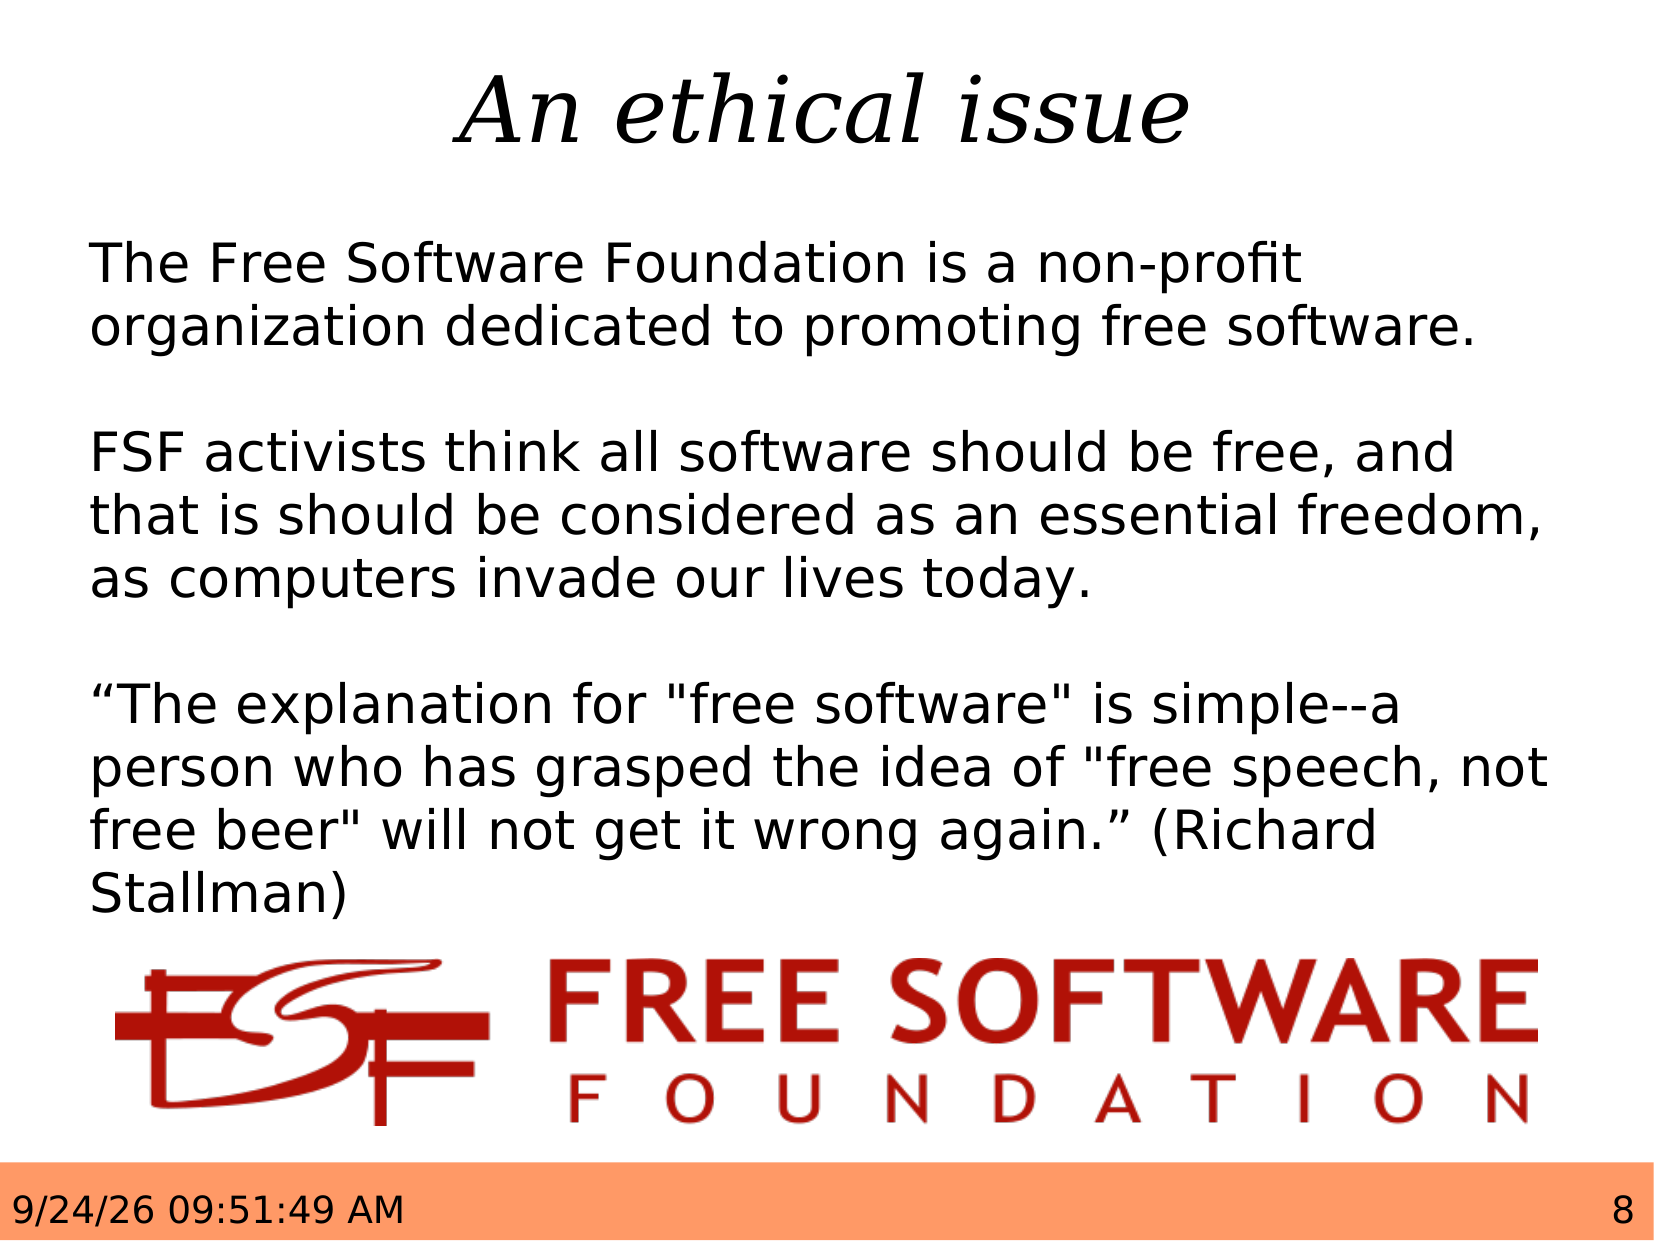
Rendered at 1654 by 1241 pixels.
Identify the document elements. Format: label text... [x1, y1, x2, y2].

text_box The Free Software Foundation is a non-profit organization dedicated to promoting free software. FSF activists think all software should be free, and that is should be considered as an essential freedom, as computers invade our lives today. “The explanation for "free software" is simple--a person who has grasped the idea of "free speech, not free beer" will not get it wrong again.” (Richard Stallman) [75, 225, 1576, 933]
picture [115, 958, 1538, 1126]
title An ethical issue [0, 35, 1654, 186]
